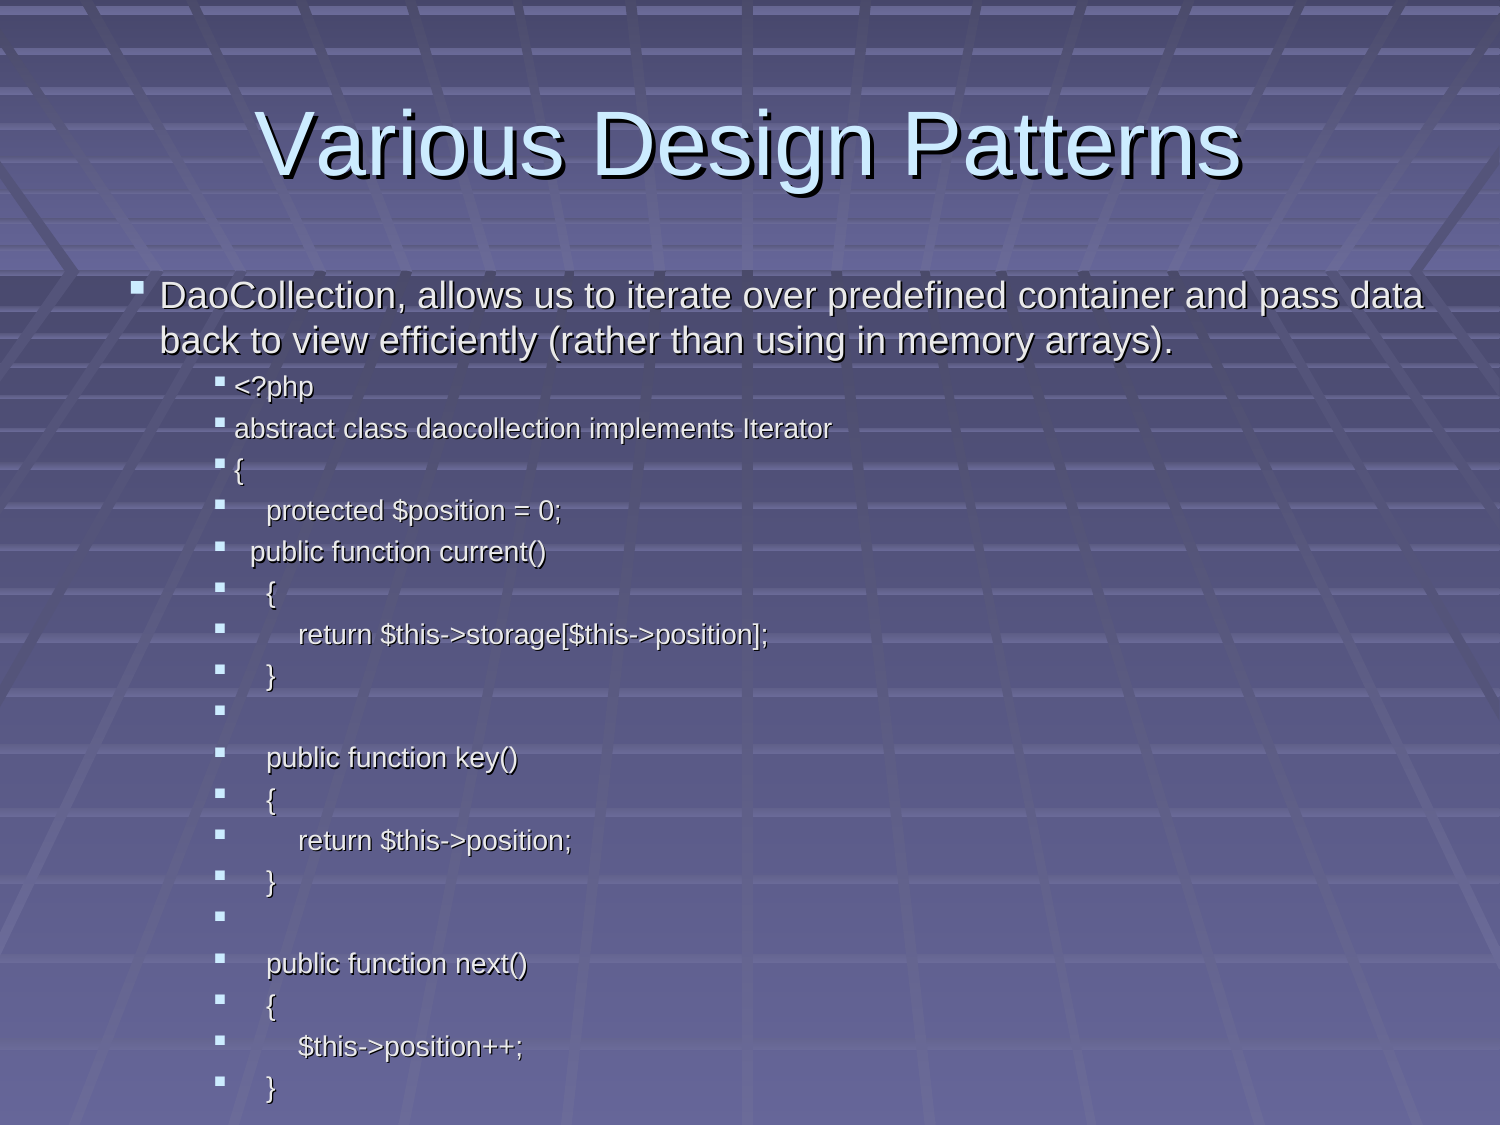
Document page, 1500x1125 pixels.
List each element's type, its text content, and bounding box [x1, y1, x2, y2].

title Various Design Patterns [74, 44, 1425, 233]
list DaoCollection, allows us to iterate over predefined container and pass data back to view efficiently (rather than using in memory arrays). <?php abstract class daocollection implements Iterator { protected $position = 0; public function current() { return $this->storage[$this->position]; } public function key() { return $this->position; } public function next() { $this->position++; } [112, 262, 1462, 1125]
